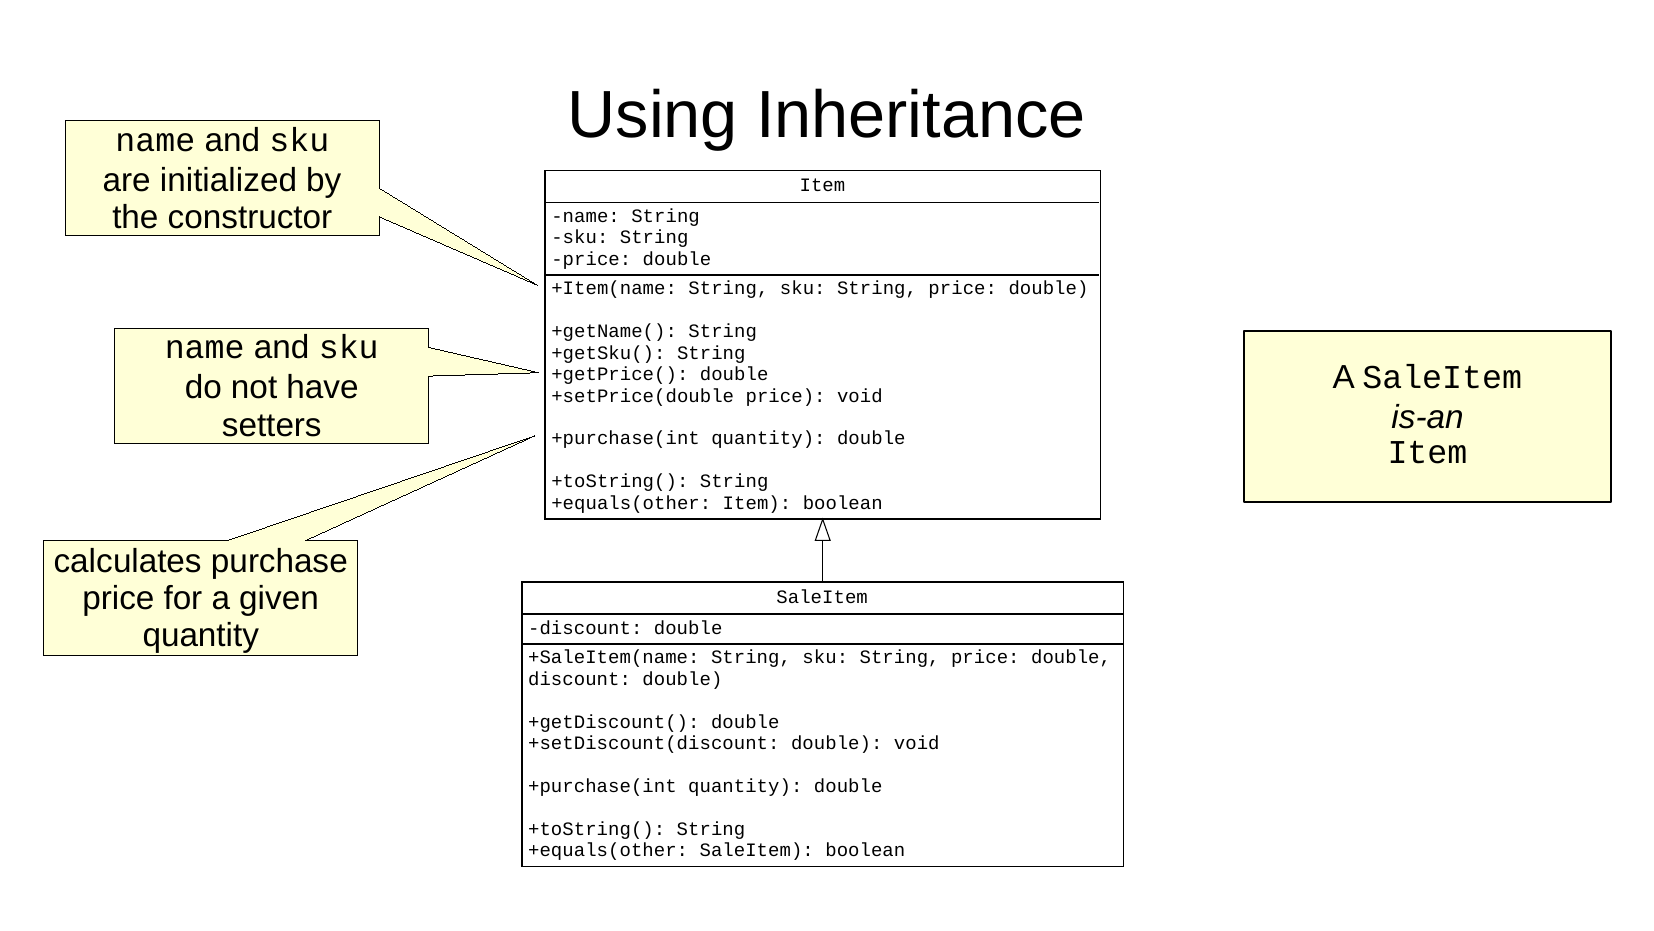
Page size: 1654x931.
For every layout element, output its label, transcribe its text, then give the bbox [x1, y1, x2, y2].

text_box name and sku do not have setters [114, 328, 539, 444]
picture [514, 162, 1145, 887]
text_box A SaleItem is-an Item [1243, 331, 1612, 502]
text_box name and sku are initialized by the constructor [65, 120, 538, 286]
text_box calculates purchase price for a given quantity [43, 435, 535, 656]
title Using Inheritance [82, 37, 1571, 193]
